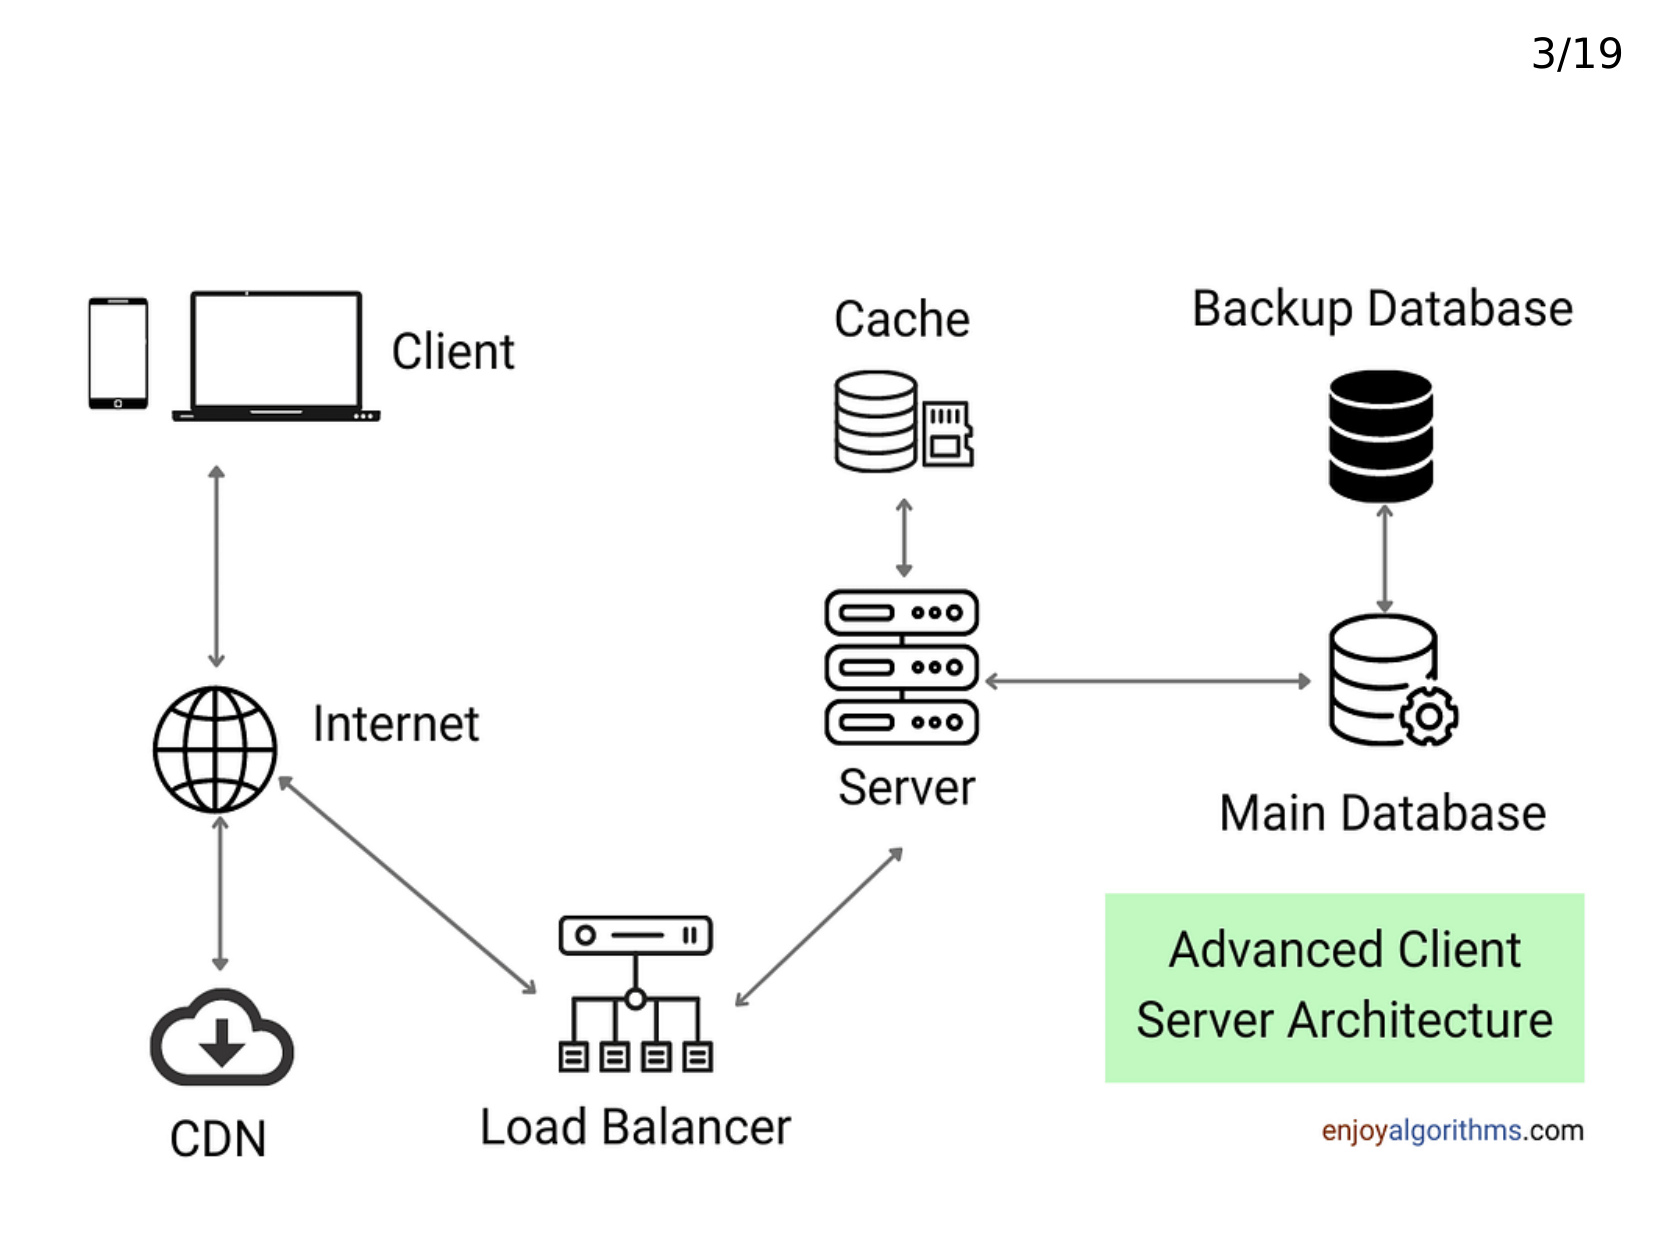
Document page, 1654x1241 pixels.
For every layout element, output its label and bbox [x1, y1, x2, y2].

picture [59, 236, 1622, 1211]
